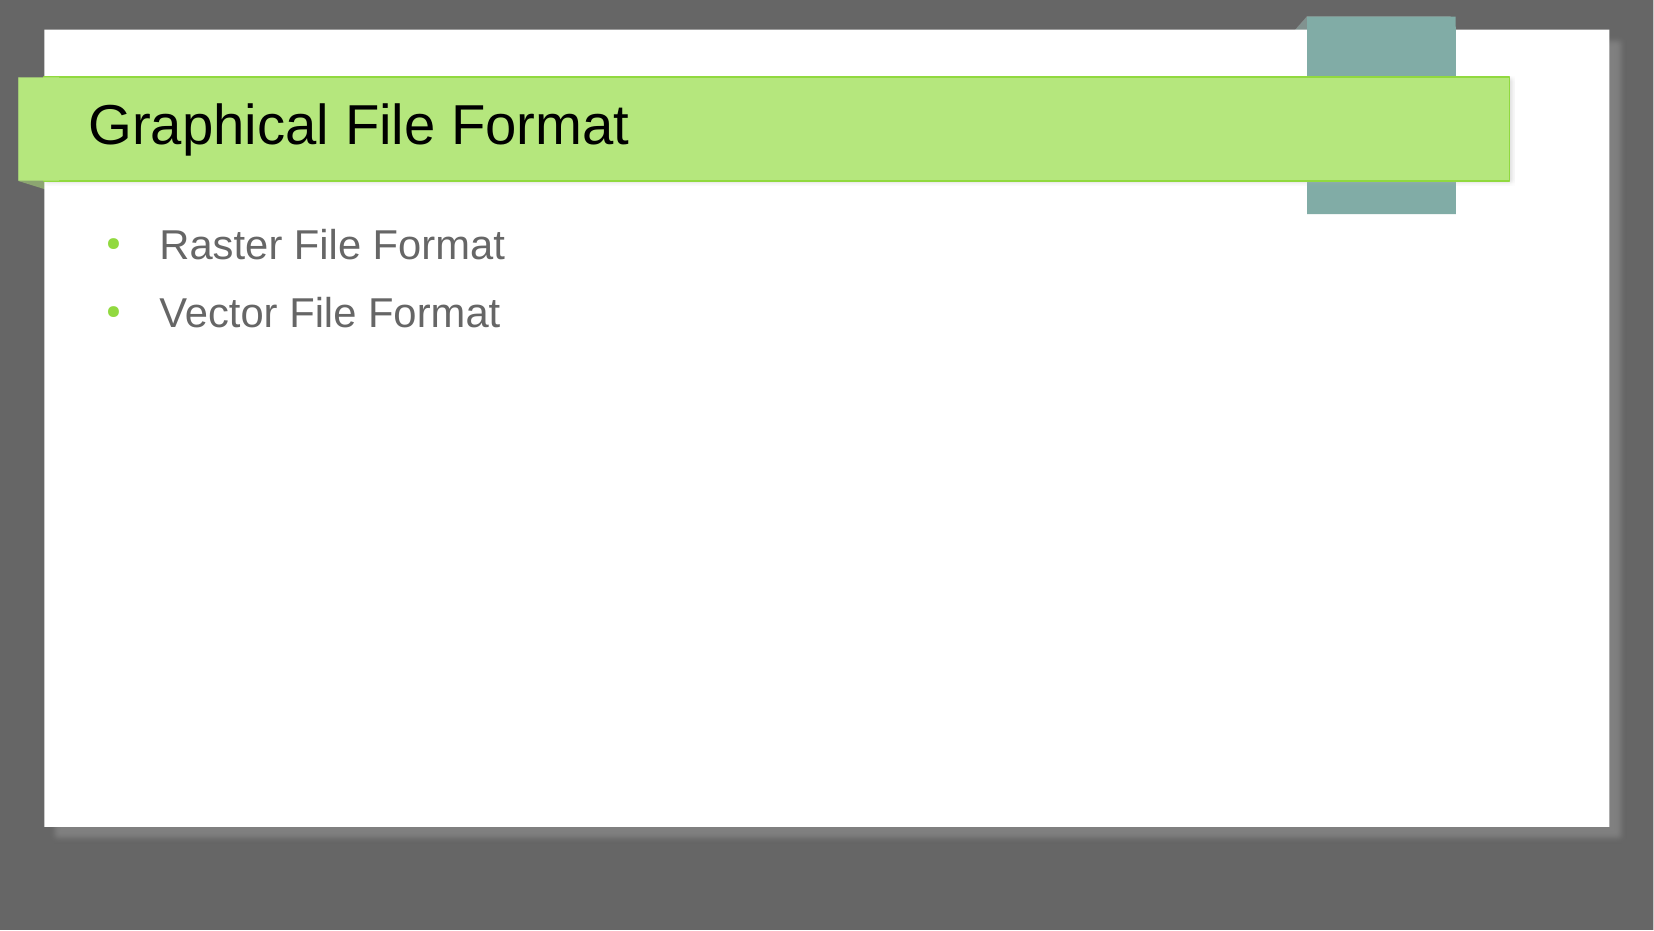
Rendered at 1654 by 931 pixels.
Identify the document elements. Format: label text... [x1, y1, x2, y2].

title Graphical File Format [88, 73, 1506, 178]
list Raster File Format Vector File Format [88, 221, 1565, 813]
